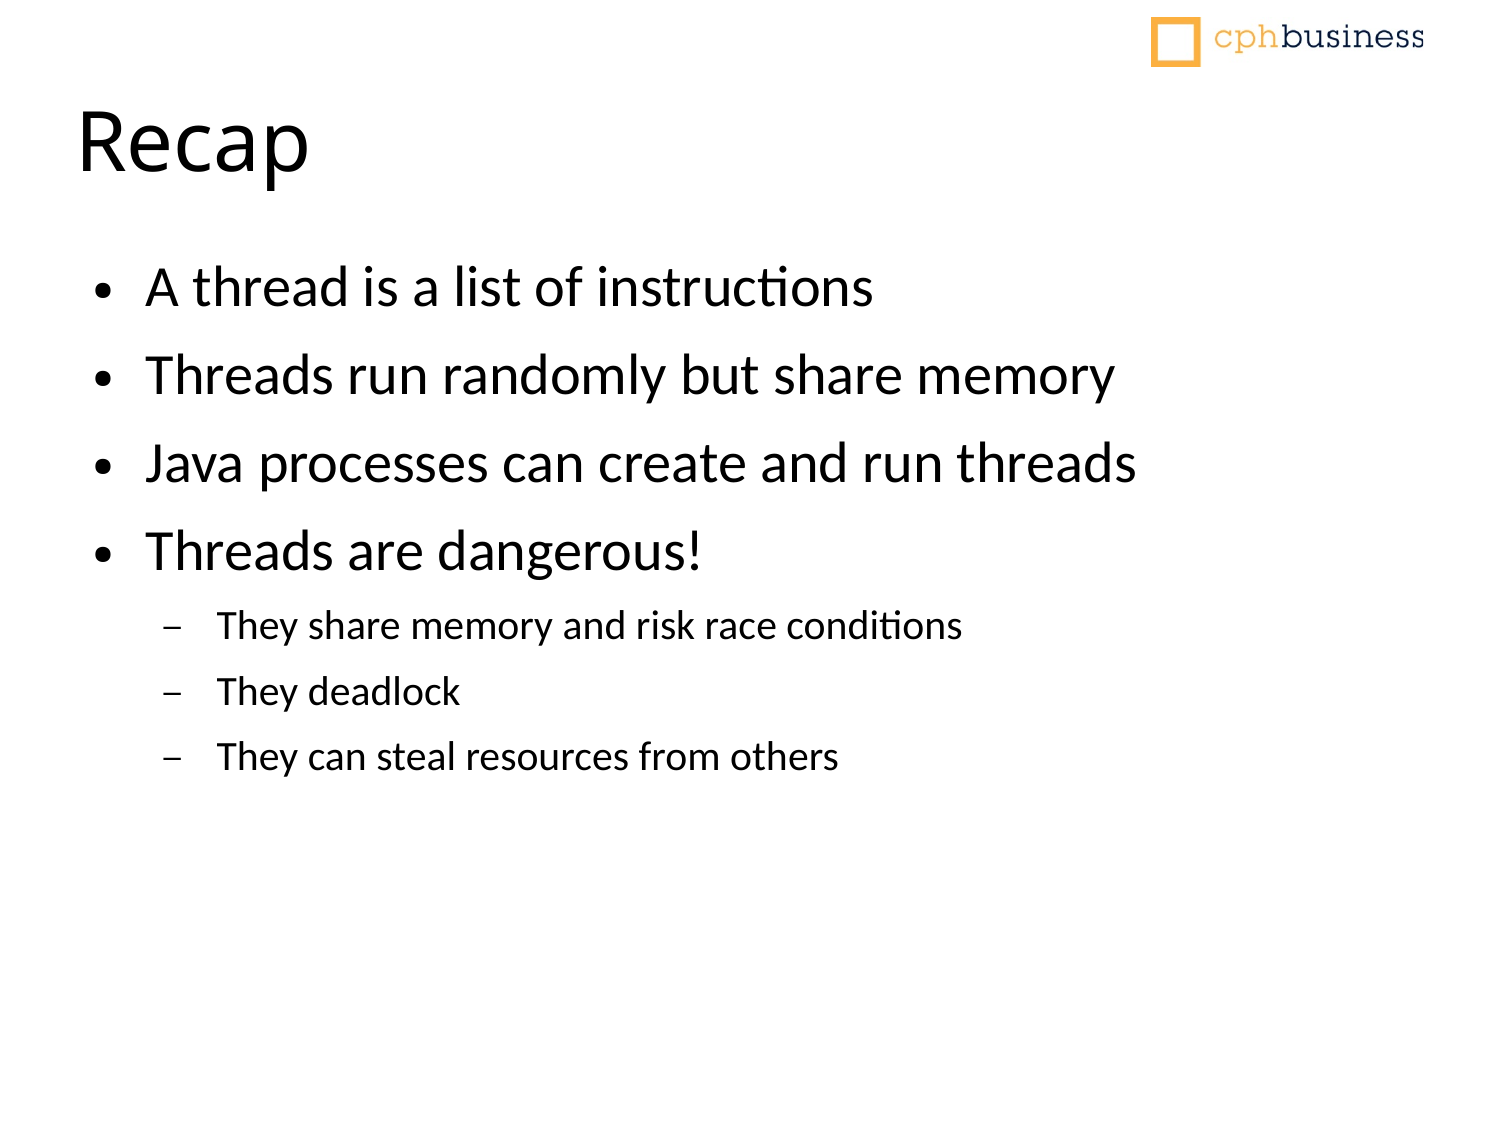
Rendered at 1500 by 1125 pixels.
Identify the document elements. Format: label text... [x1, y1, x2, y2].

title Recap [75, 44, 1425, 233]
list A thread is a list of instructions Threads run randomly but share memory Java processes can create and run threads Threads are dangerous! They share memory and risk race conditions They deadlock They can steal resources from others [75, 263, 1425, 916]
picture [1151, 17, 1424, 44]
